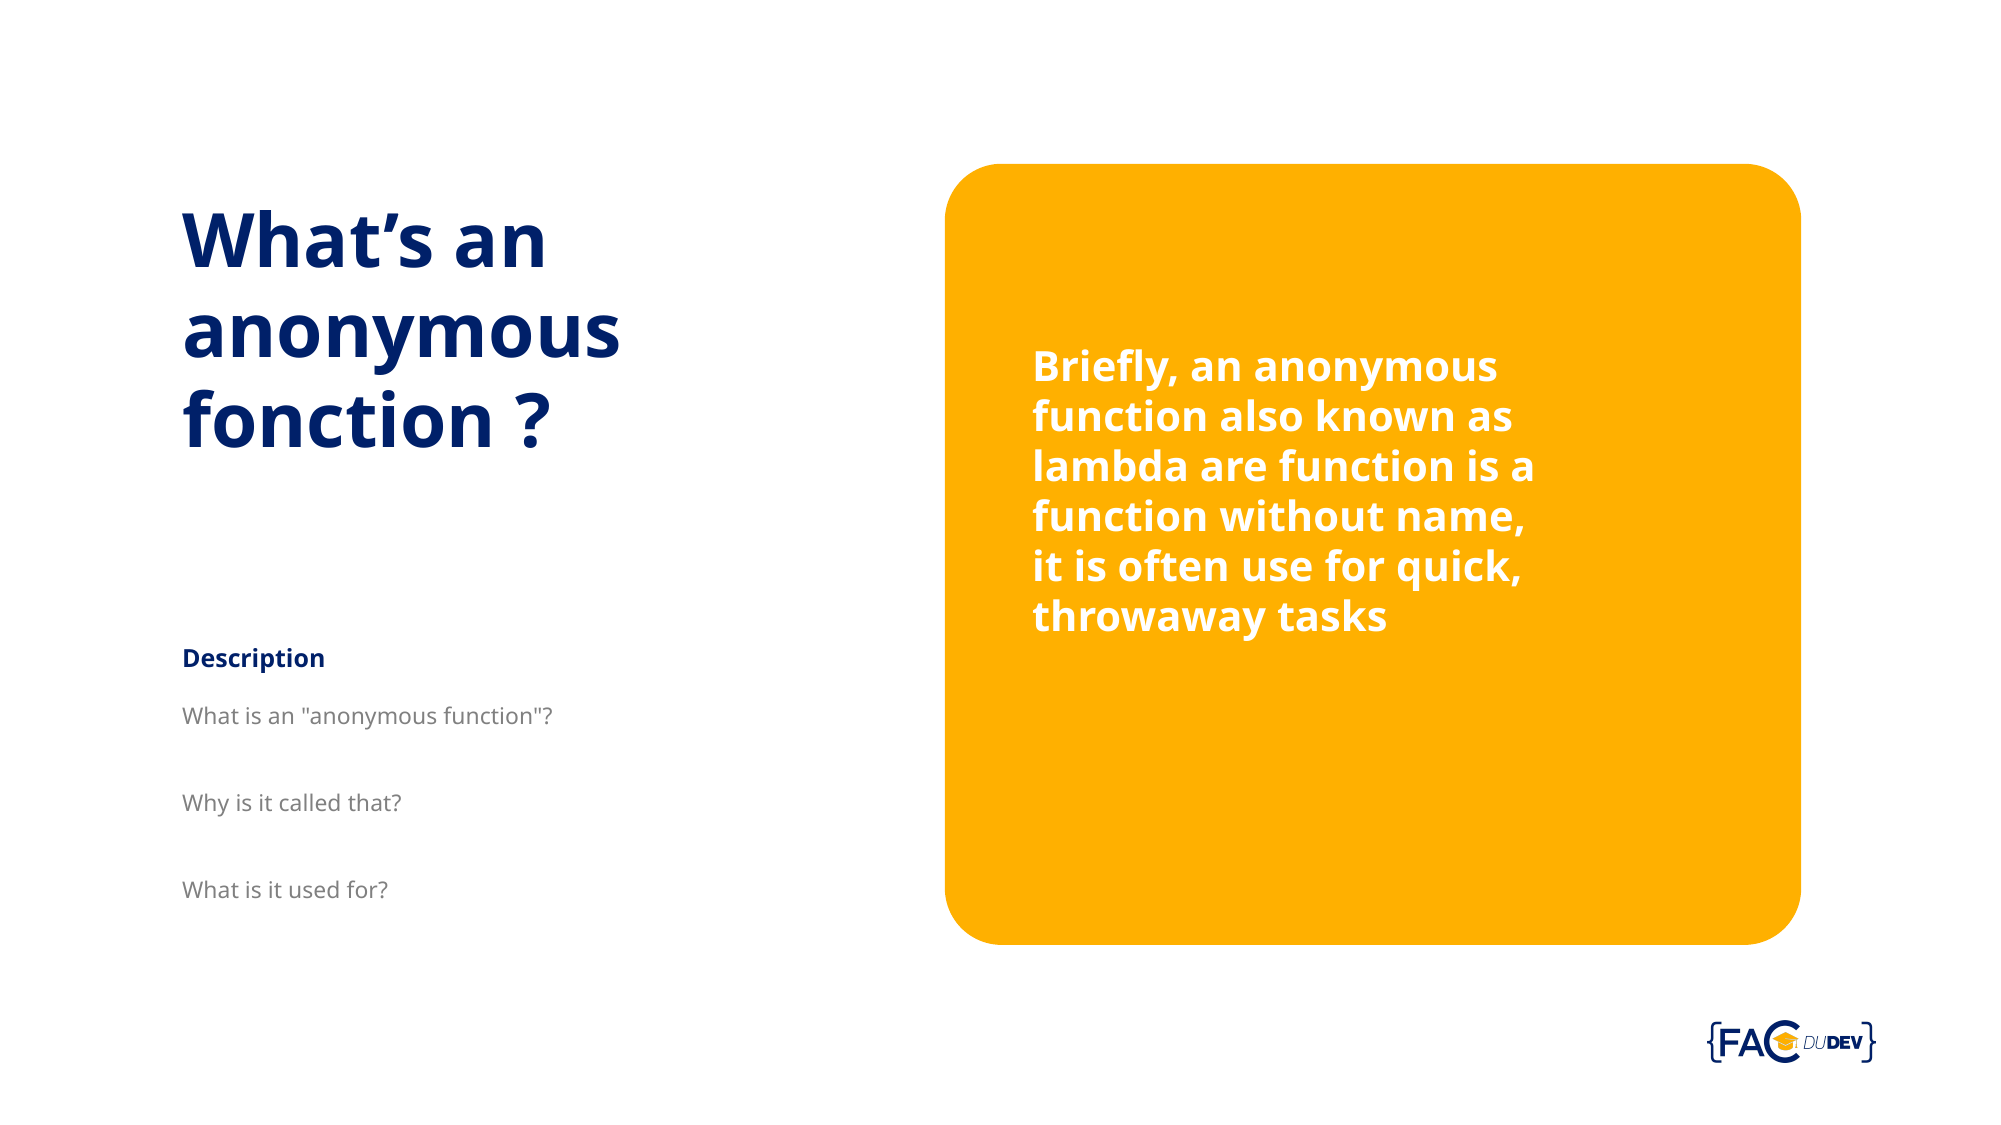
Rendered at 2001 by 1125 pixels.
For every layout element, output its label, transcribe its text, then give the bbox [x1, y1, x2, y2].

text_box [944, 163, 1802, 945]
text_box Briefly, an anonymous function also known as lambda are function is a function without name, it is often use for quick, throwaway tasks [1017, 332, 1565, 648]
text_box What’s an anonymous fonction ? [167, 185, 688, 471]
text_box Description [167, 635, 555, 680]
picture [1707, 1020, 1876, 1063]
text_box What is an "anonymous function"? Why is it called that? What is it used for? [167, 680, 819, 997]
